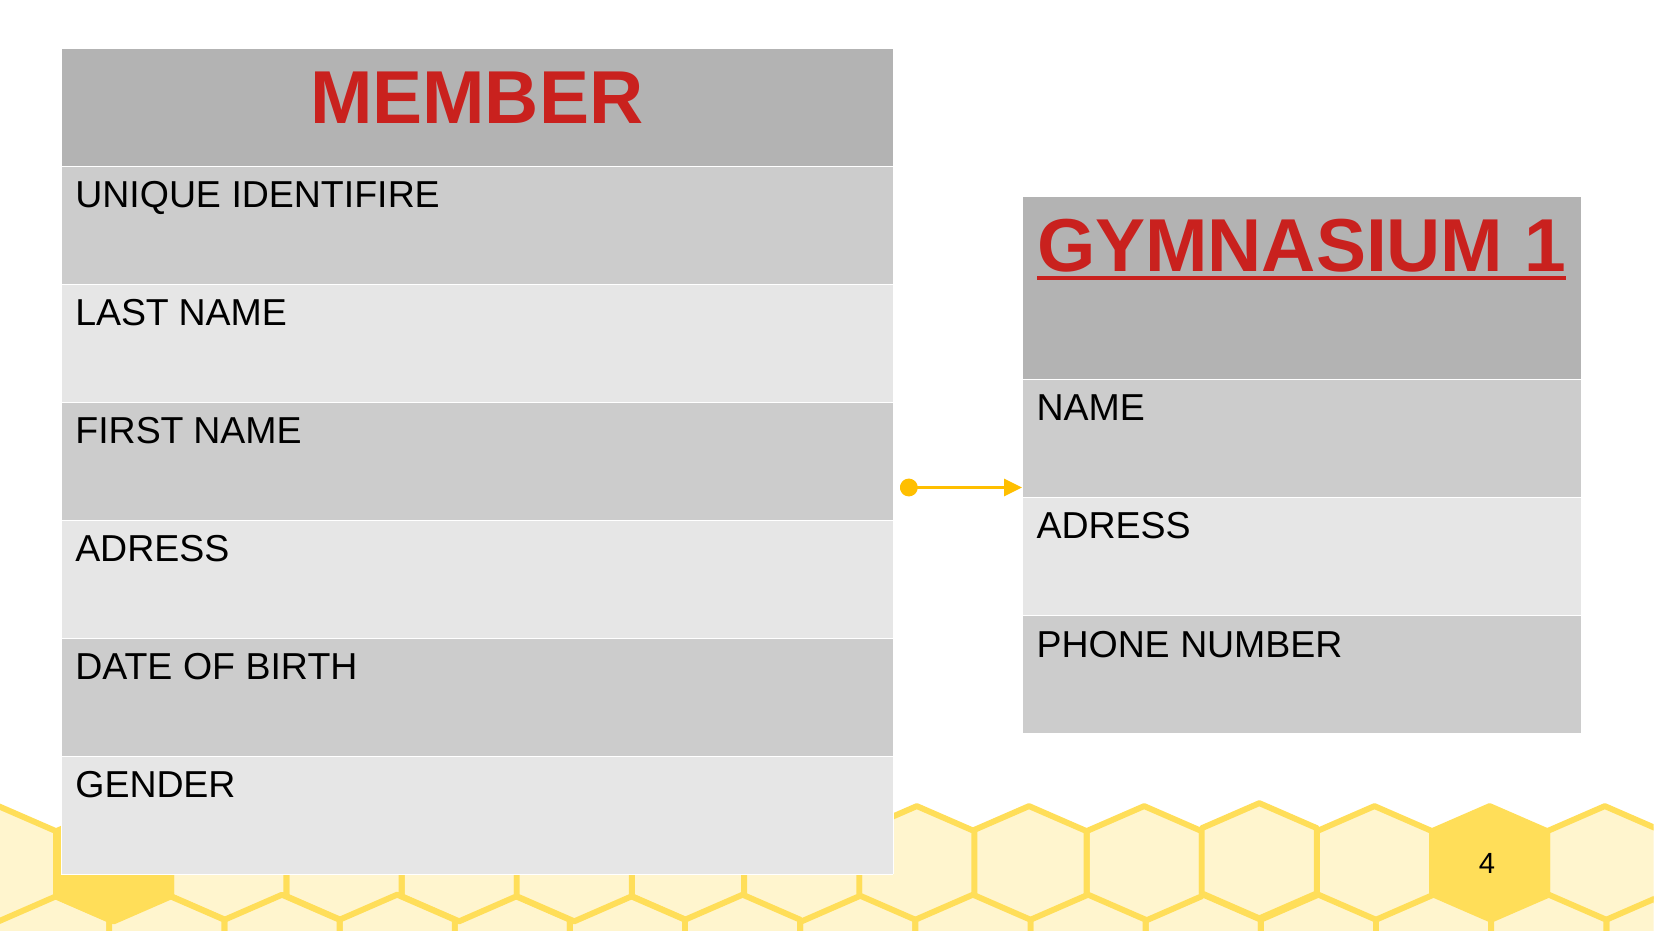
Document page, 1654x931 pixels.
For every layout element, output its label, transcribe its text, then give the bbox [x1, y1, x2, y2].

table_cell LAST NAME [62, 285, 893, 402]
table_cell GENDER [62, 757, 893, 874]
table_header GYMNASIUM 1 [1023, 197, 1581, 379]
table_cell ADRESS [62, 521, 893, 638]
table_header MEMBER [62, 49, 893, 166]
table_cell DATE OF BIRTH [62, 639, 893, 756]
table_cell NAME [1023, 380, 1581, 497]
table_cell UNIQUE IDENTIFIRE [62, 167, 893, 284]
table_cell ADRESS [1023, 498, 1581, 615]
table_cell PHONE NUMBER [1023, 616, 1581, 733]
table_cell FIRST NAME [62, 403, 893, 520]
